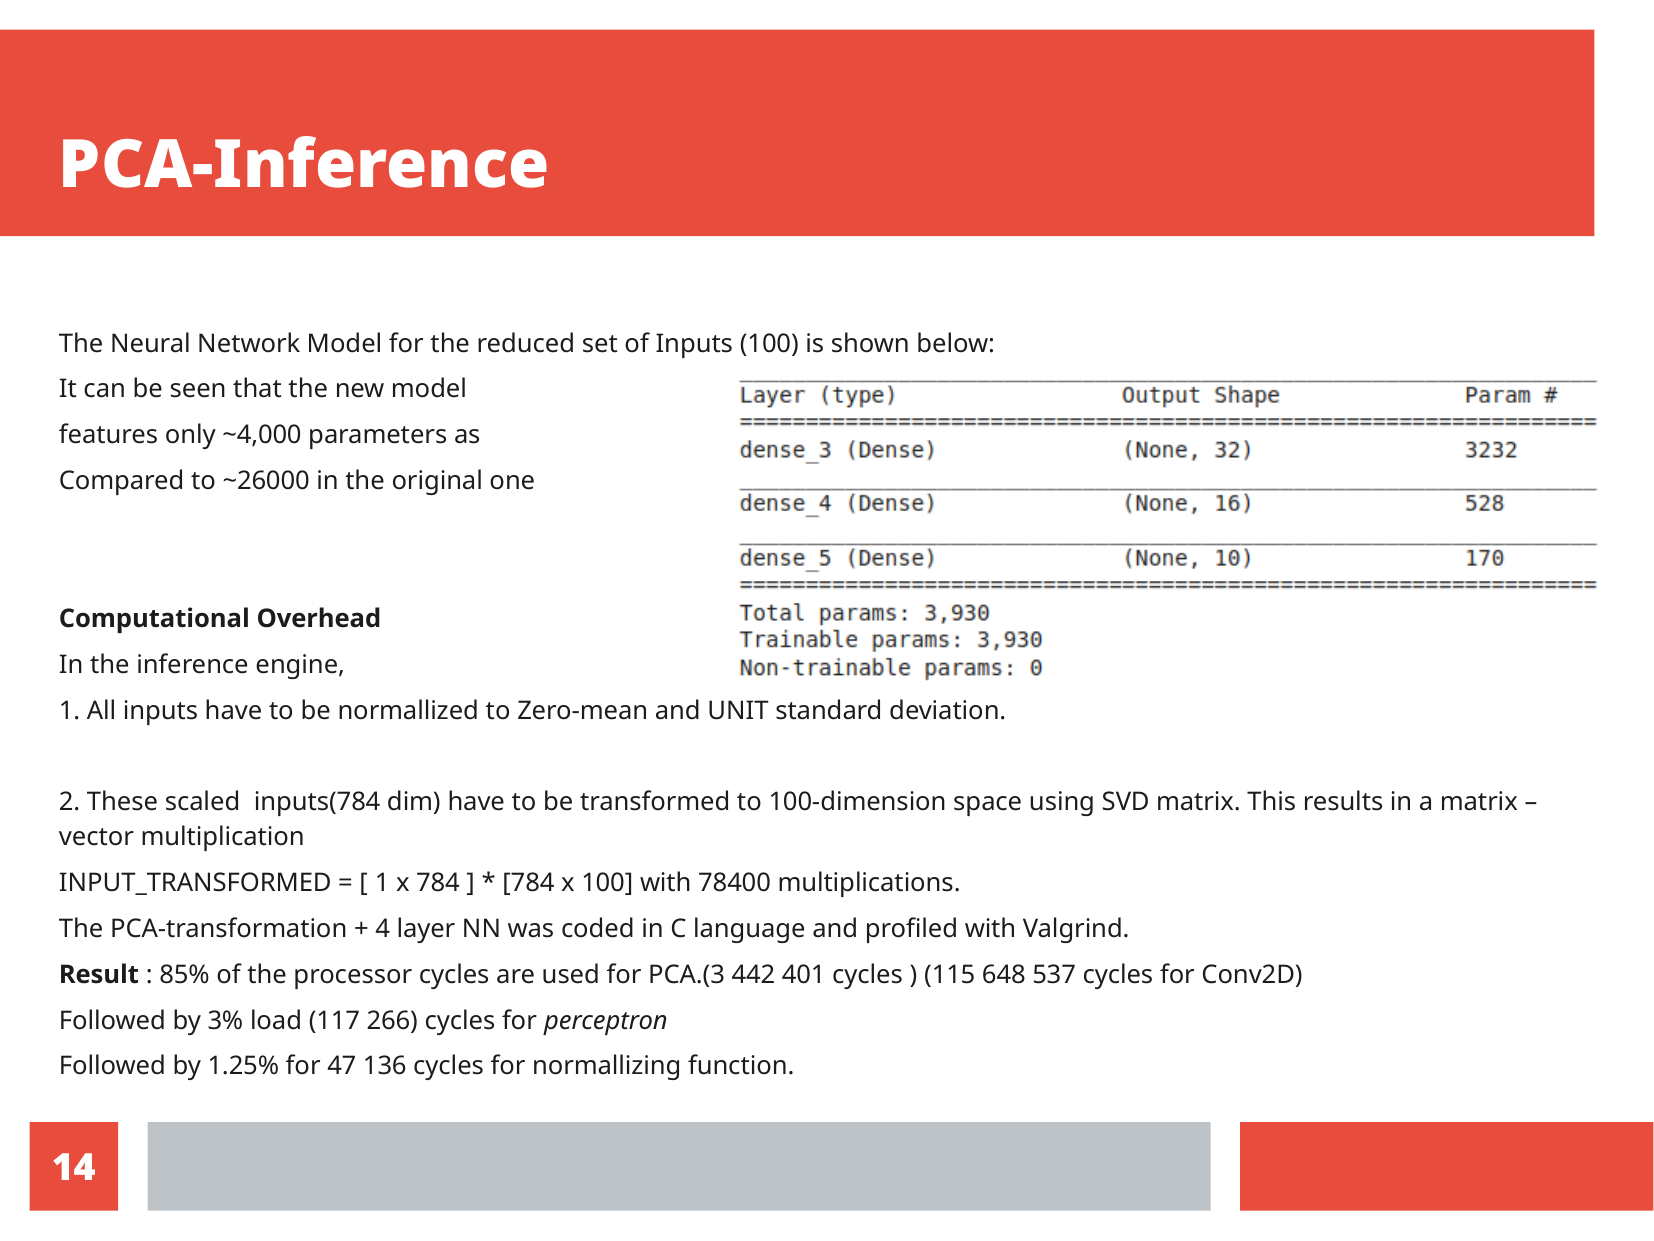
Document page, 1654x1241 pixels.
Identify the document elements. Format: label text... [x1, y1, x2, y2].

list The Neural Network Model for the reduced set of Inputs (100) is shown below: It can be seen that the new model features only ~4,000 parameters as Compared to ~26000 in the original one Computational Overhead In the inference engine, 1. All inputs have to be normallized to Zero-mean and UNIT standard deviation. 2. These scaled inputs(784 dim) have to be transformed to 100-dimension space using SVD matrix. This results in a matrix – vector multiplication INPUT_TRANSFORMED = [ 1 x 784 ] * [784 x 100] with 78400 multiplications. The PCA-transformation + 4 layer NN was coded in C language and profiled with Valgrind. Result : 85% of the processor cycles are used for PCA.(3 442 401 cycles ) (115 648 537 cycles for Conv2D) Followed by 3% load (117 266) cycles for perceptron Followed by 1.25% for 47 136 cycles for normallizing function. [59, 324, 1565, 1093]
title PCA-Inference [59, 59, 1595, 207]
picture [732, 370, 1614, 686]
